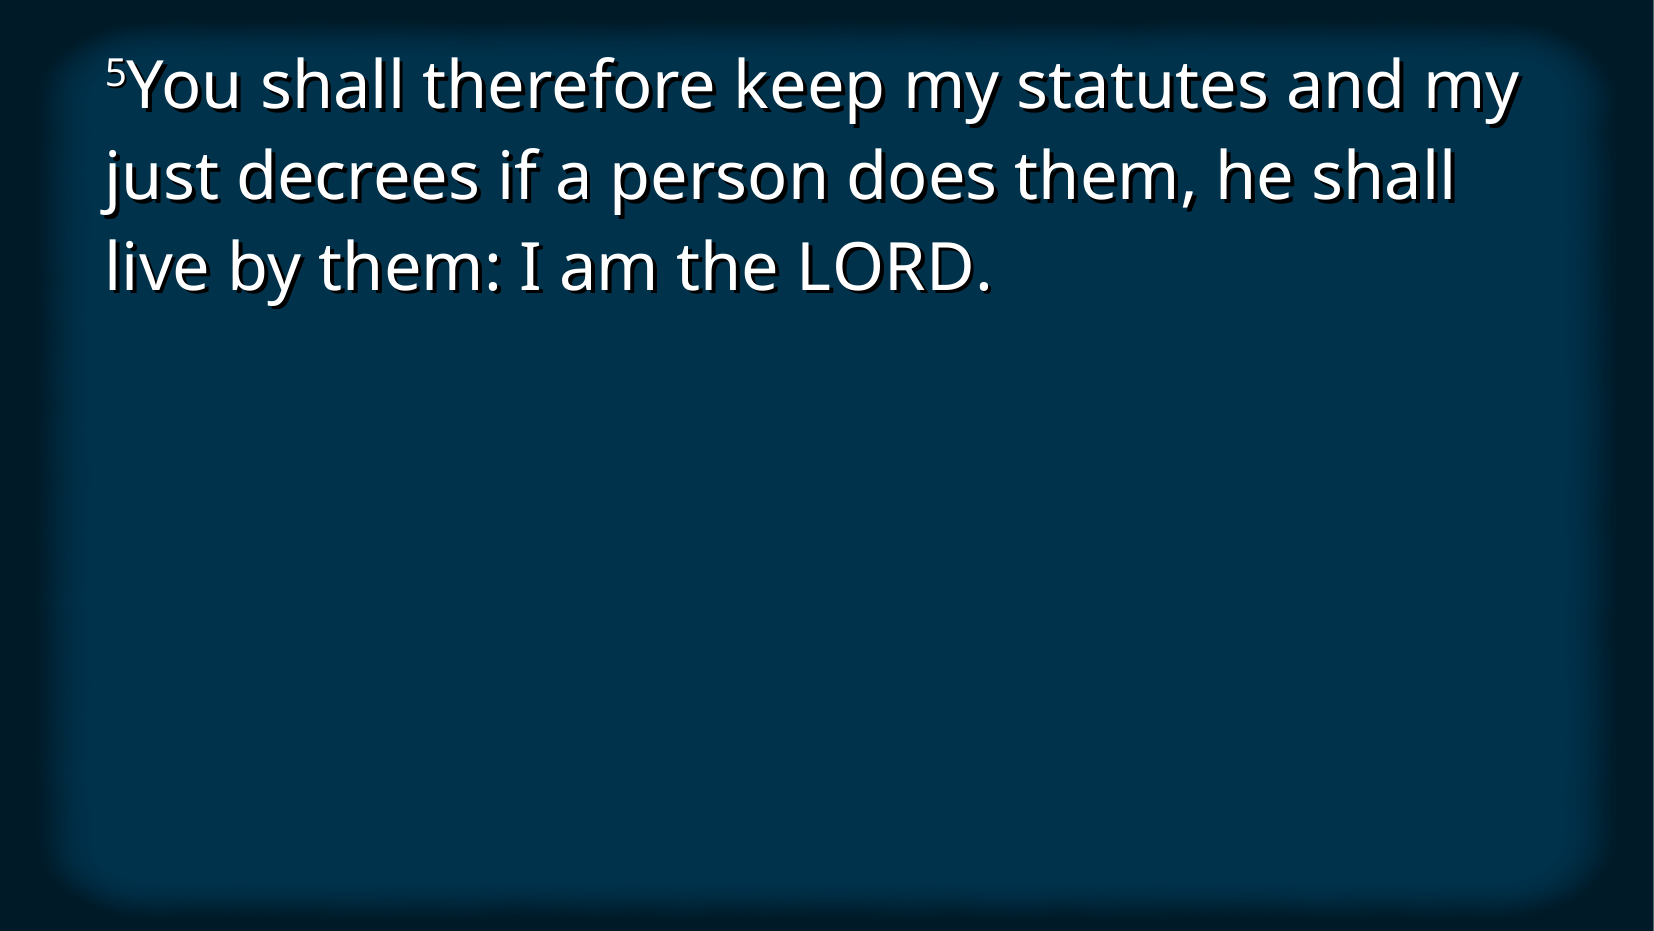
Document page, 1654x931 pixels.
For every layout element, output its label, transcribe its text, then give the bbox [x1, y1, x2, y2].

text_box 5You shall therefore keep my statutes and my just decrees if a person does them, he shall live by them: I am the LORD. [90, 30, 1576, 312]
picture [0, 0, 1654, 931]
